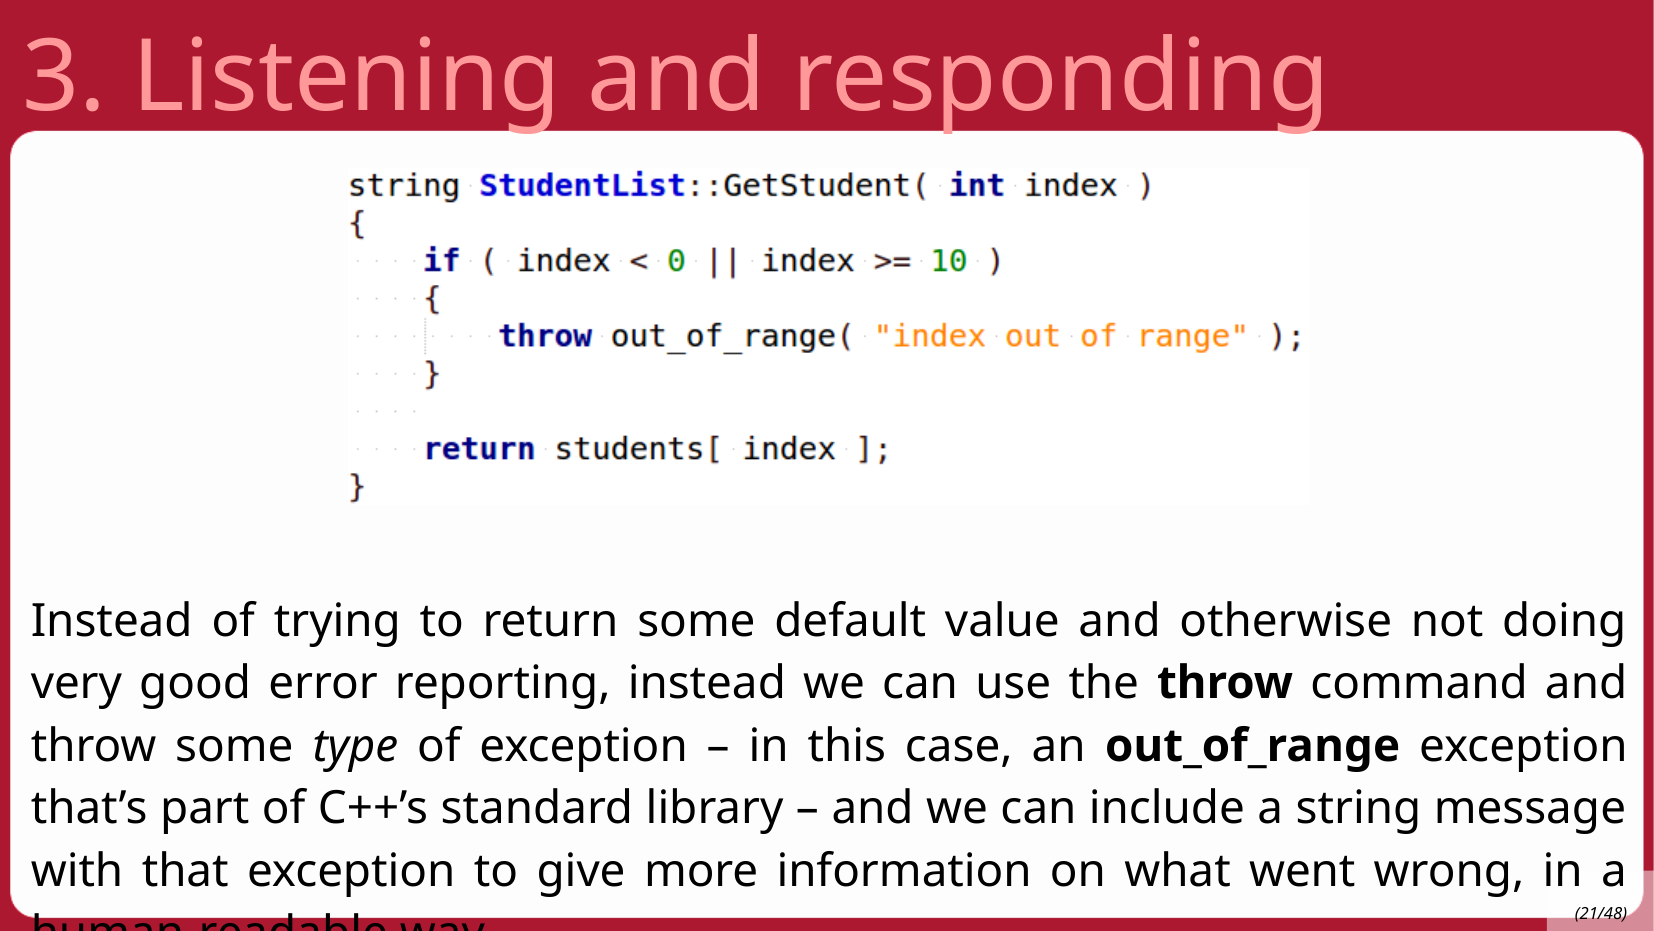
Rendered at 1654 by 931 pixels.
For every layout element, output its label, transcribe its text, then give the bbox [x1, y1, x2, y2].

text_box Instead of trying to return some default value and otherwise not doing very good error reporting, instead we can use the throw command and throw some type of exception – in this case, an out_of_range exception that’s part of C++’s standard library – and we can include a string message with that exception to give more information on what went wrong, in a human-readable way. [30, 587, 1628, 902]
picture [223, 926, 235, 931]
picture [111, 926, 122, 931]
picture [96, 926, 106, 931]
picture [164, 926, 175, 931]
text_box (<number>/48) [1546, 877, 1654, 931]
picture [331, 926, 343, 931]
picture [0, 0, 1654, 931]
picture [276, 926, 288, 931]
title 3. Listening and responding [22, 7, 1511, 136]
picture [39, 926, 50, 931]
picture [369, 926, 381, 931]
